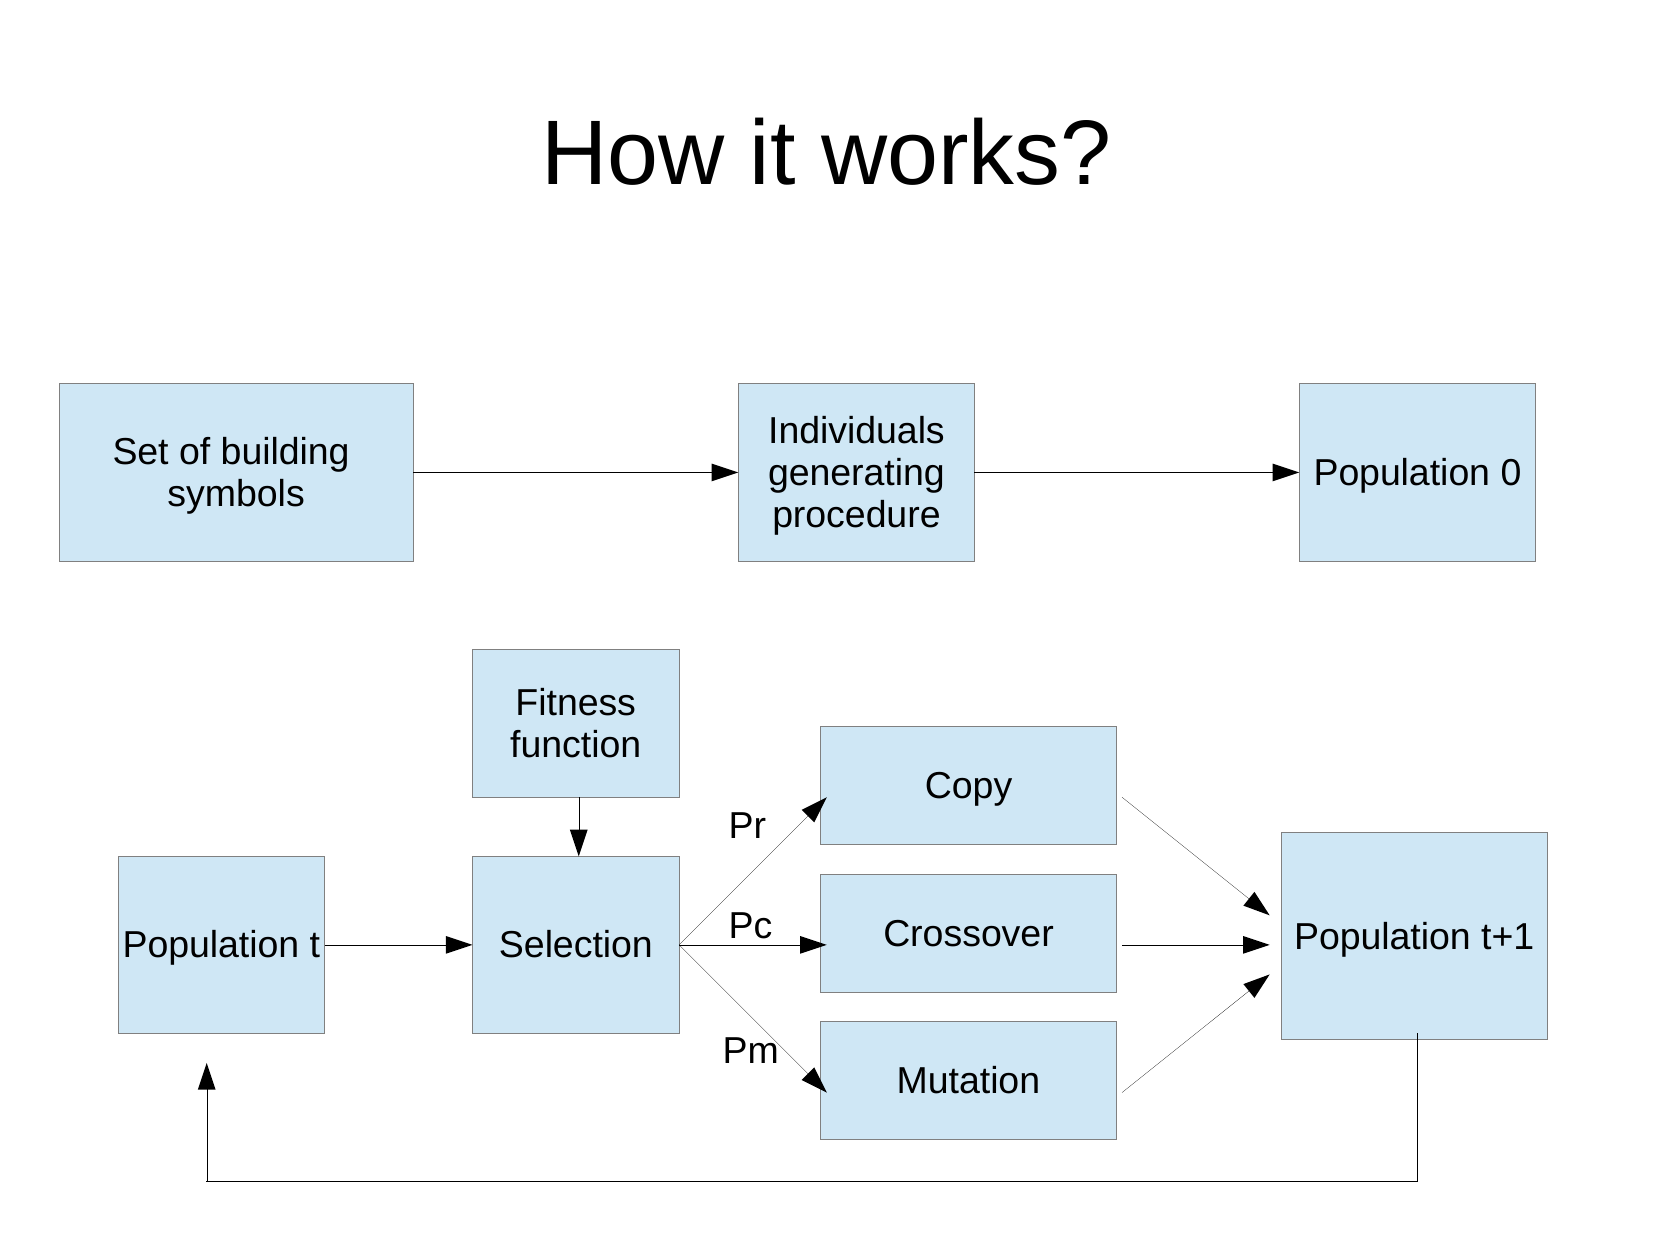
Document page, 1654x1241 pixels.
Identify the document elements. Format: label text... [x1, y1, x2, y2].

text_box Selection [472, 856, 680, 1034]
text_box Set of building symbols [59, 383, 414, 562]
text_box Fitness function [472, 649, 680, 798]
text_box Pr [713, 797, 781, 857]
text_box Mutation [820, 1021, 1117, 1140]
text_box Population 0 [1299, 383, 1536, 562]
text_box Population t [118, 856, 325, 1034]
text_box Copy [820, 726, 1117, 845]
text_box Individuals generating procedure [738, 383, 975, 562]
title How it works? [82, 49, 1571, 257]
text_box Crossover [820, 874, 1117, 993]
text_box Pm [707, 1021, 794, 1081]
text_box Population t+1 [1281, 832, 1548, 1040]
text_box Pc [713, 897, 788, 957]
